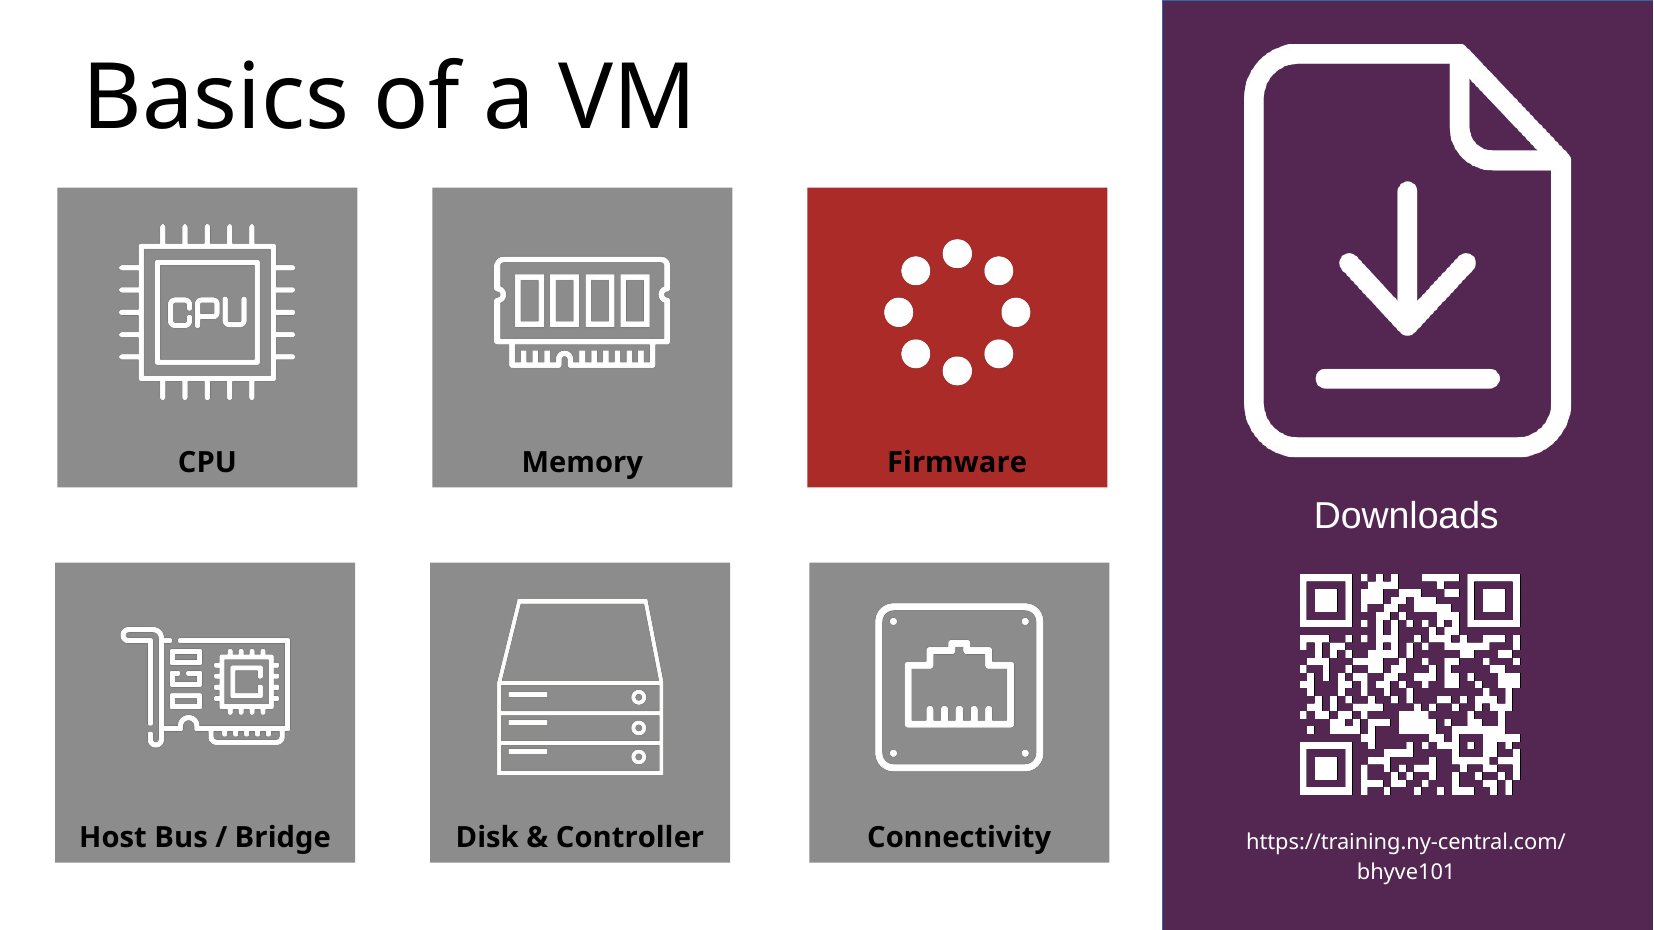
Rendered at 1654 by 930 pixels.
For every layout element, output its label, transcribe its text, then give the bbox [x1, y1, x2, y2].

picture [1268, 543, 1550, 826]
picture [492, 599, 668, 775]
text_box https://training.ny-central.com/bhyve101 [1200, 819, 1613, 930]
picture [117, 599, 293, 775]
picture [494, 224, 670, 400]
text_box Memory [432, 187, 733, 488]
text_box Firmware [807, 187, 1108, 488]
picture [119, 224, 295, 400]
picture [869, 224, 1045, 400]
text_box Host Bus / Bridge [55, 562, 356, 863]
title Basics of a VM [82, 37, 1571, 150]
picture [1200, 44, 1613, 458]
text_box Connectivity [809, 562, 1110, 863]
text_box CPU [57, 187, 358, 488]
picture [871, 599, 1047, 775]
text_box Disk & Controller [430, 562, 731, 863]
text_box [1162, 0, 1653, 930]
text_box Downloads [1237, 487, 1576, 638]
